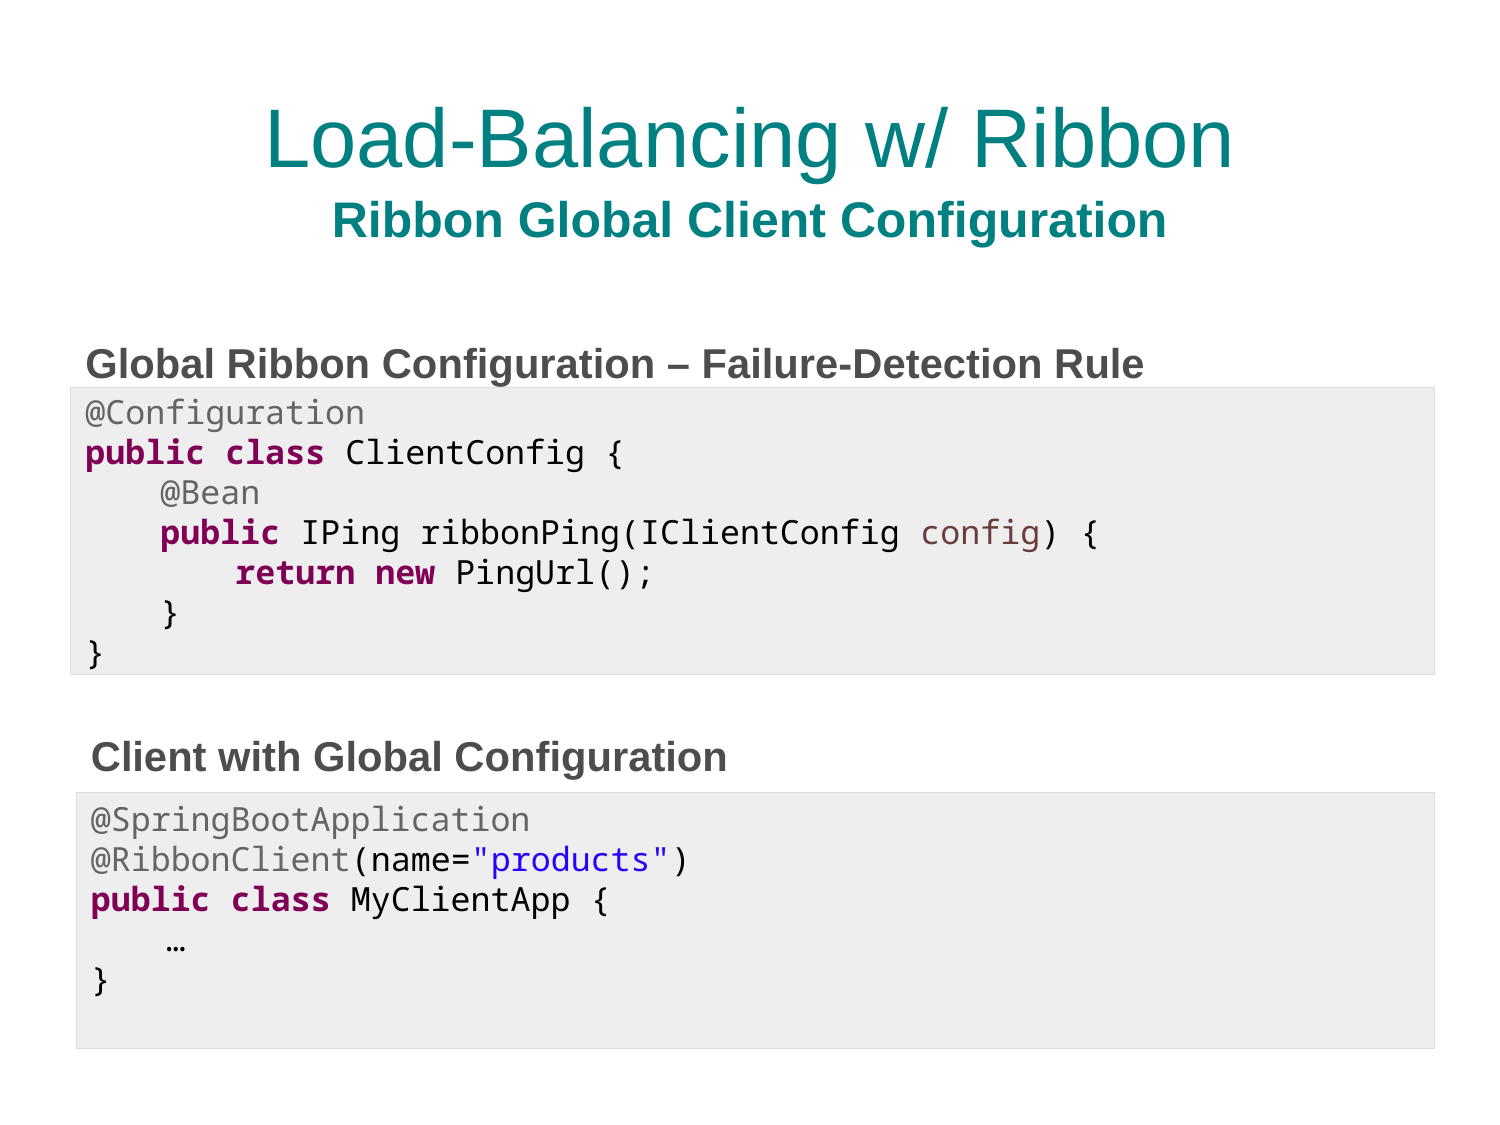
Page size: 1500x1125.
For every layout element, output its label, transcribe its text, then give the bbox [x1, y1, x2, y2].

text_box Ribbon Global Client Configuration [0, 180, 1500, 255]
title Load-Balancing w/ Ribbon [75, 44, 1425, 180]
text_box Client with Global Configuration [76, 722, 1443, 789]
text_box @SpringBootApplication @RibbonClient(name="products") public class MyClientApp { … } [76, 792, 1435, 1049]
text_box @Configuration public class ClientConfig { @Bean public IPing ribbonPing(IClientConfig config) { return new PingUrl(); } } [70, 387, 1435, 675]
text_box Global Ribbon Configuration – Failure-Detection Rule [70, 329, 1323, 395]
